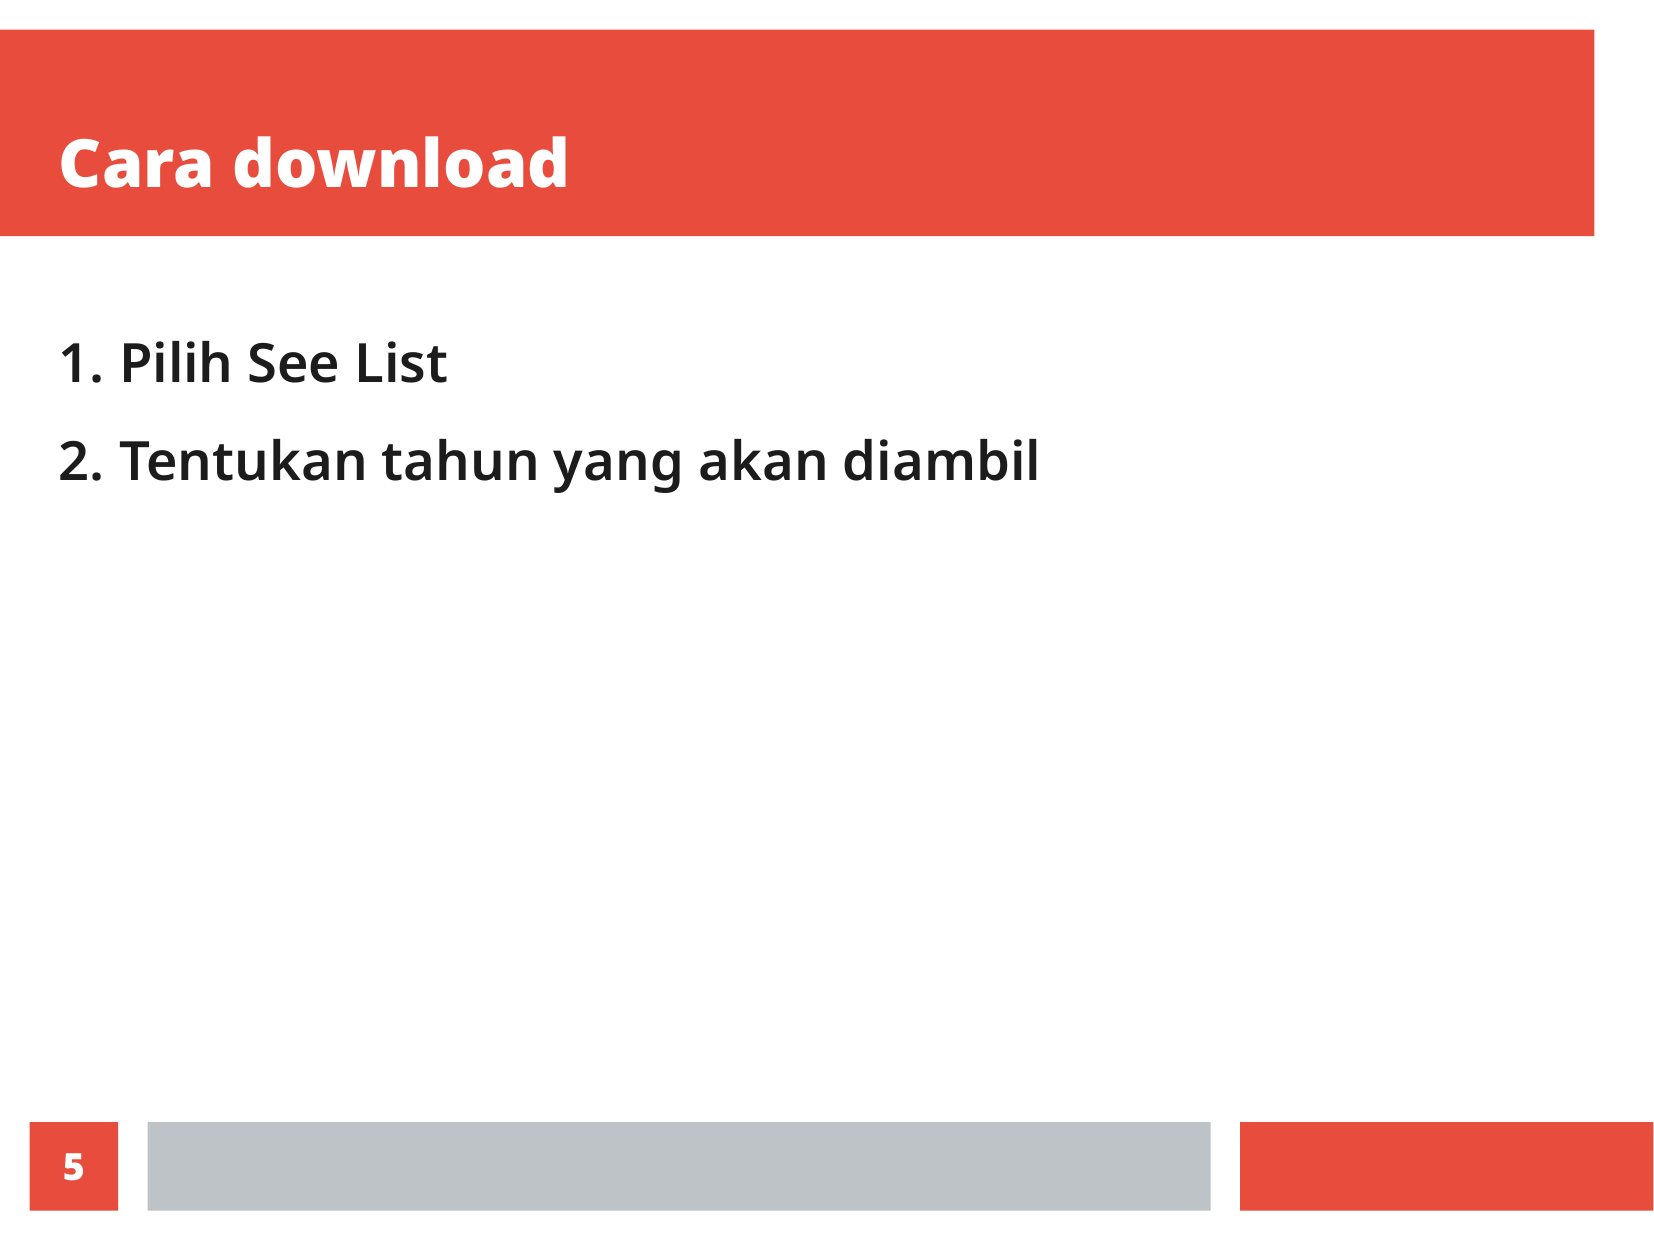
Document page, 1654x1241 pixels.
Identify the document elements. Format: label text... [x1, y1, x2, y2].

list 1. Pilih See List 2. Tentukan tahun yang akan diambil [59, 324, 1565, 1093]
title Cara download [59, 59, 1595, 207]
